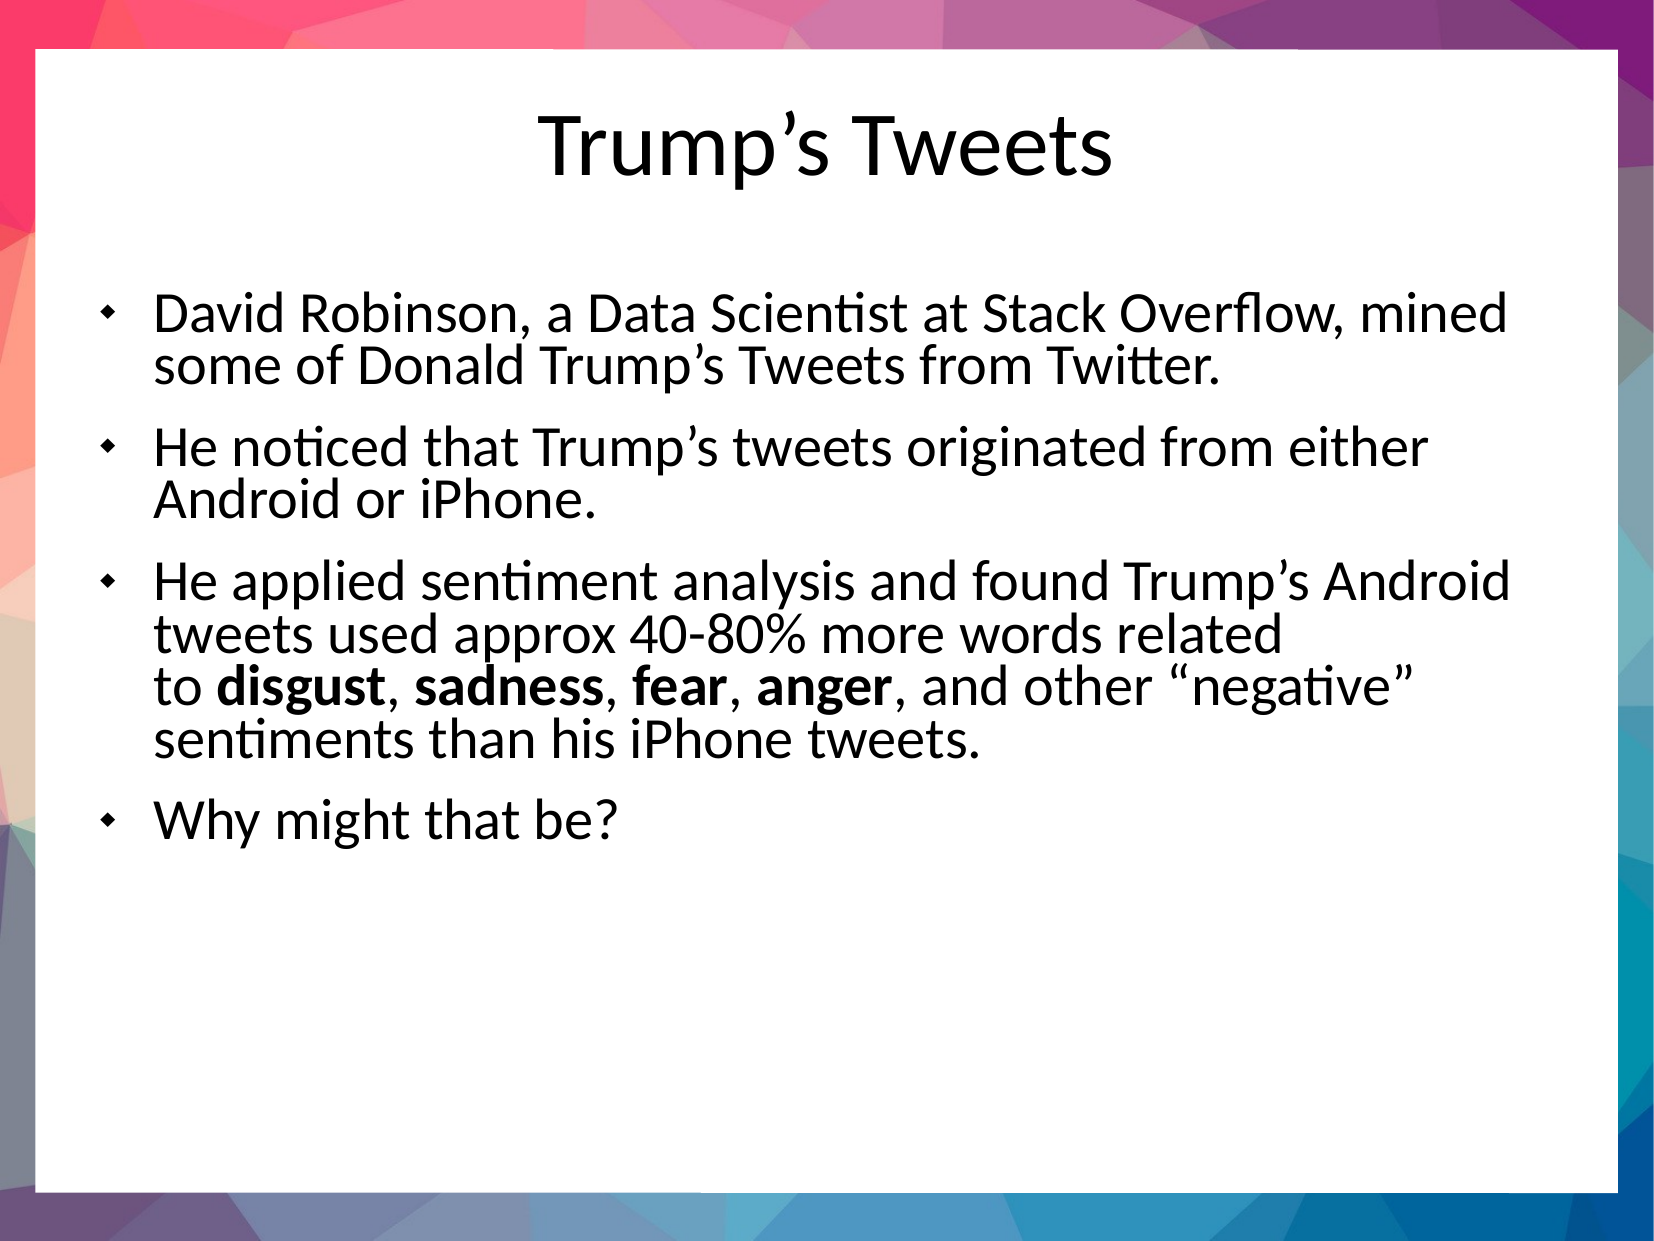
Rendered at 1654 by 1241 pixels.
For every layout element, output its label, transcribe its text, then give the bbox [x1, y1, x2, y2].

title Trump’s Tweets [82, 49, 1571, 257]
picture [0, 0, 1654, 1241]
picture [1385, 1106, 1654, 1241]
list David Robinson, a Data Scientist at Stack Overflow, mined some of Donald Trump’s Tweets from Twitter. He noticed that Trump’s tweets originated from either Android or iPhone. He applied sentiment analysis and found Trump’s Android tweets used approx 40-80% more words related to disgust, sadness, fear, anger, and other “negative” sentiments than his iPhone tweets. Why might that be? [82, 290, 1571, 1010]
